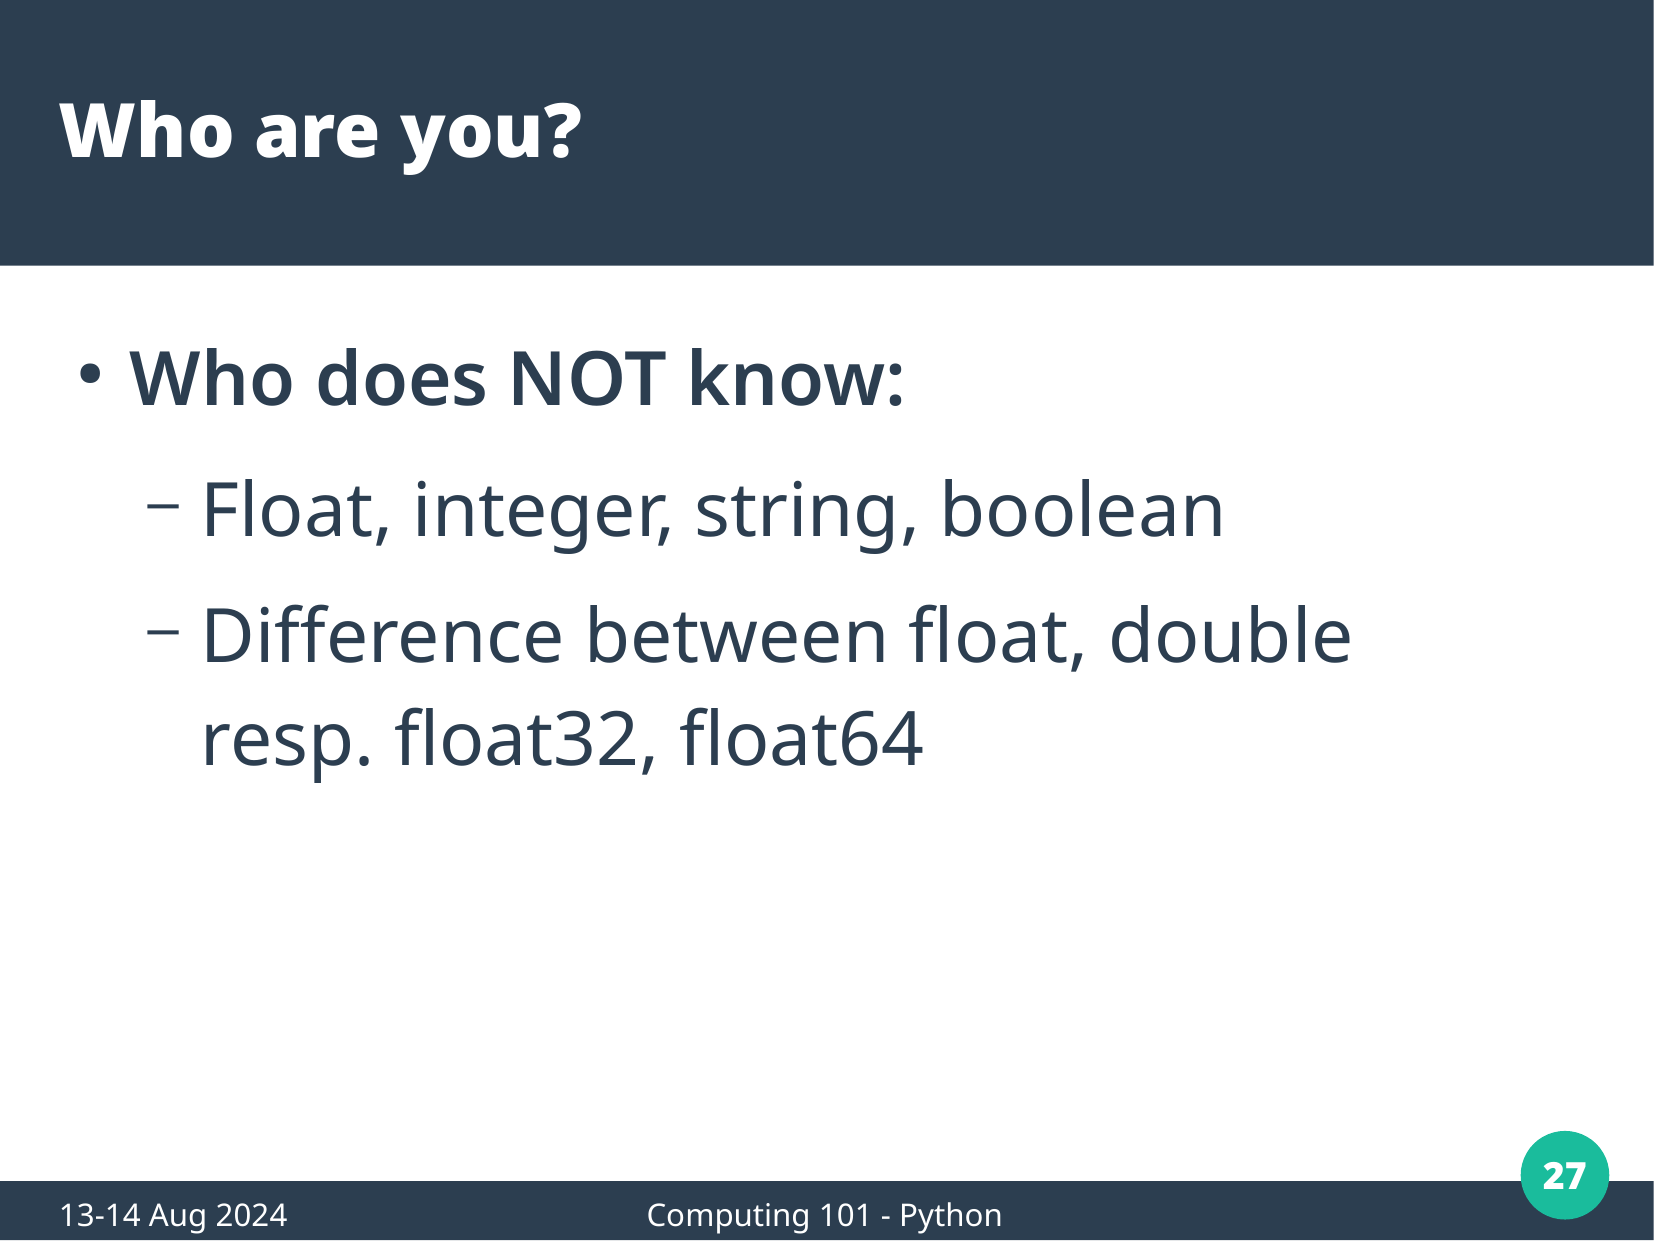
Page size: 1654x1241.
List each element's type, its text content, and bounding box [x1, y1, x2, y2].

title Who are you? [59, 49, 1595, 207]
list Who does NOT know: Float, integer, string, boolean Difference between float, double resp. float32, float64 [59, 324, 1595, 1152]
